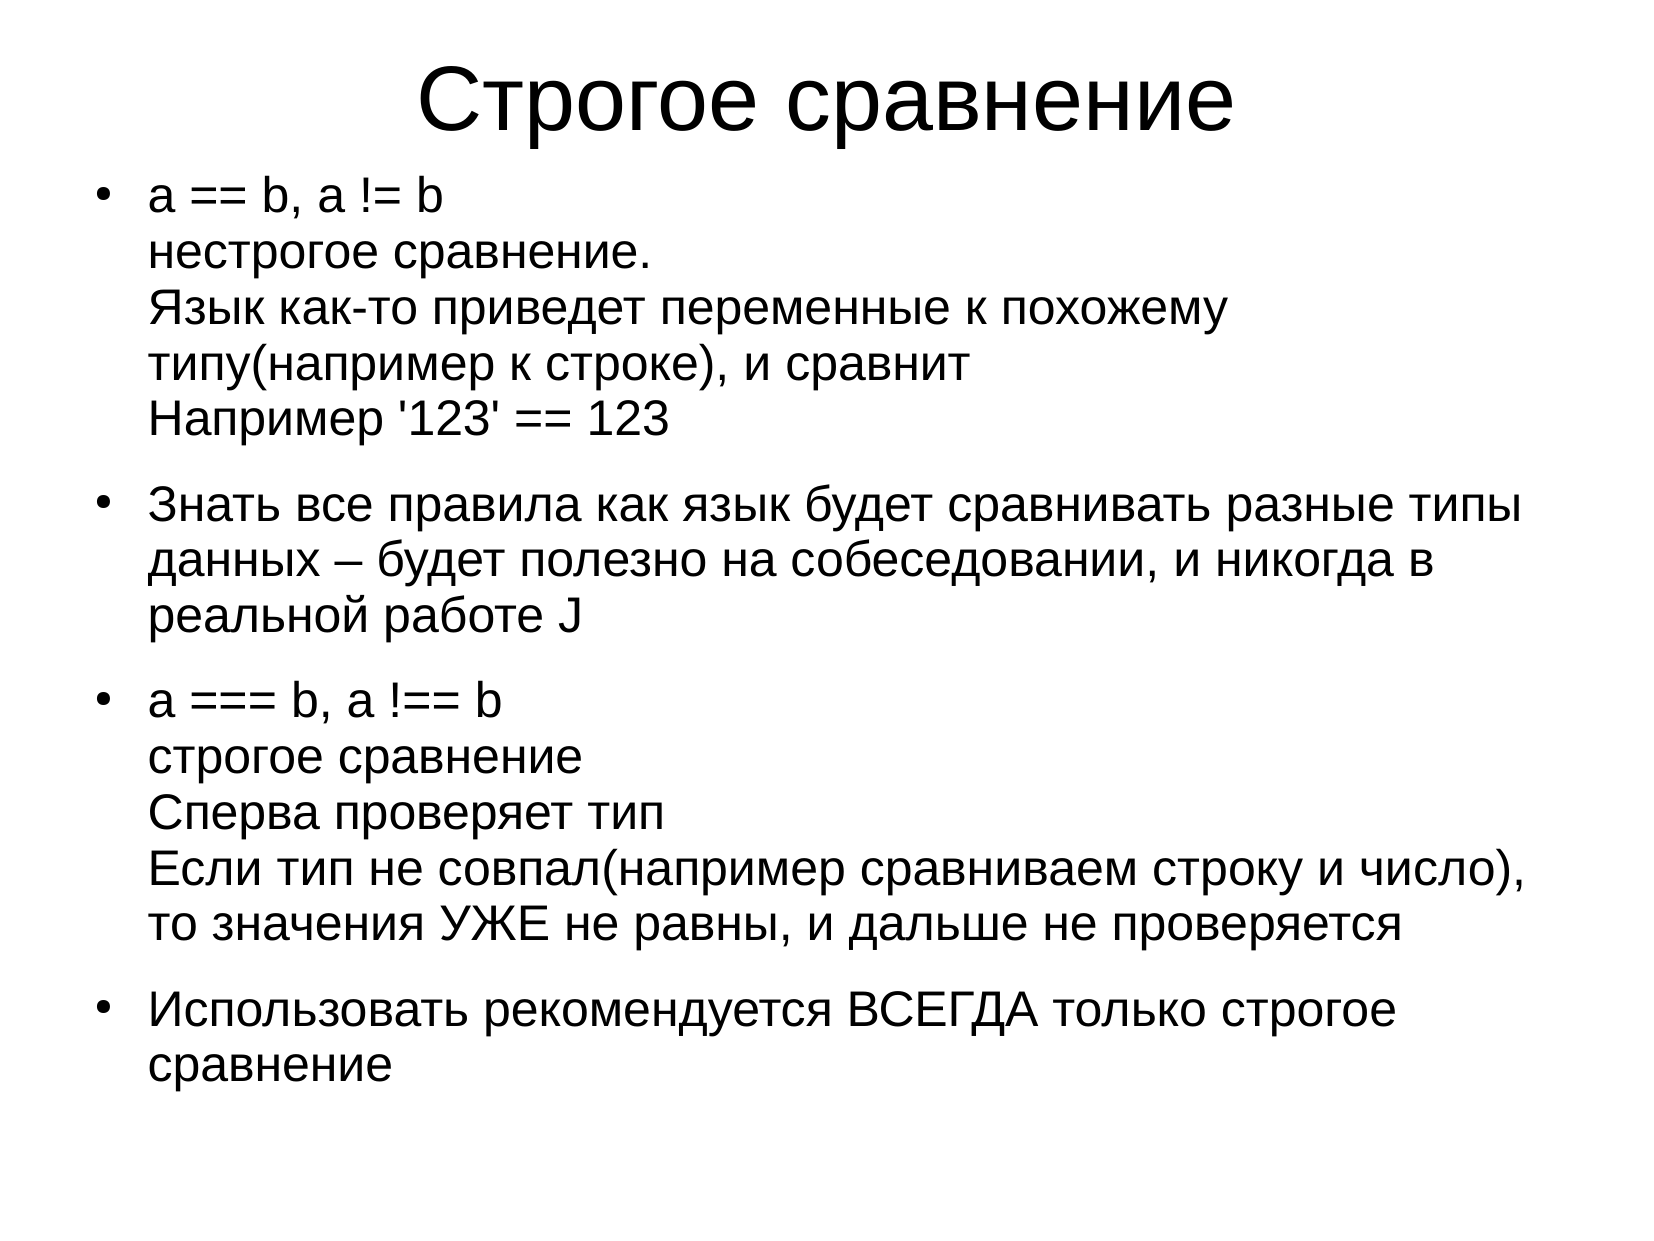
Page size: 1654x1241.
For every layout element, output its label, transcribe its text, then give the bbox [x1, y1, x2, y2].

list a == b, a != b нестрогое сравнение. Язык как-то приведет переменные к похожему типу(например к строке), и сравнит Например '123' == 123 Знать все правила как язык будет сравнивать разные типы данных – будет полезно на собеседовании, и никогда в реальной работе J a === b, a !== b строгое сравнение Сперва проверяет тип Если тип не совпал(например сравниваем строку и число), то значения УЖЕ не равны, и дальше не проверяется Использовать рекомендуется ВСЕГДА только строгое сравнение [76, 167, 1565, 1211]
title Строгое сравнение [82, 47, 1571, 150]
